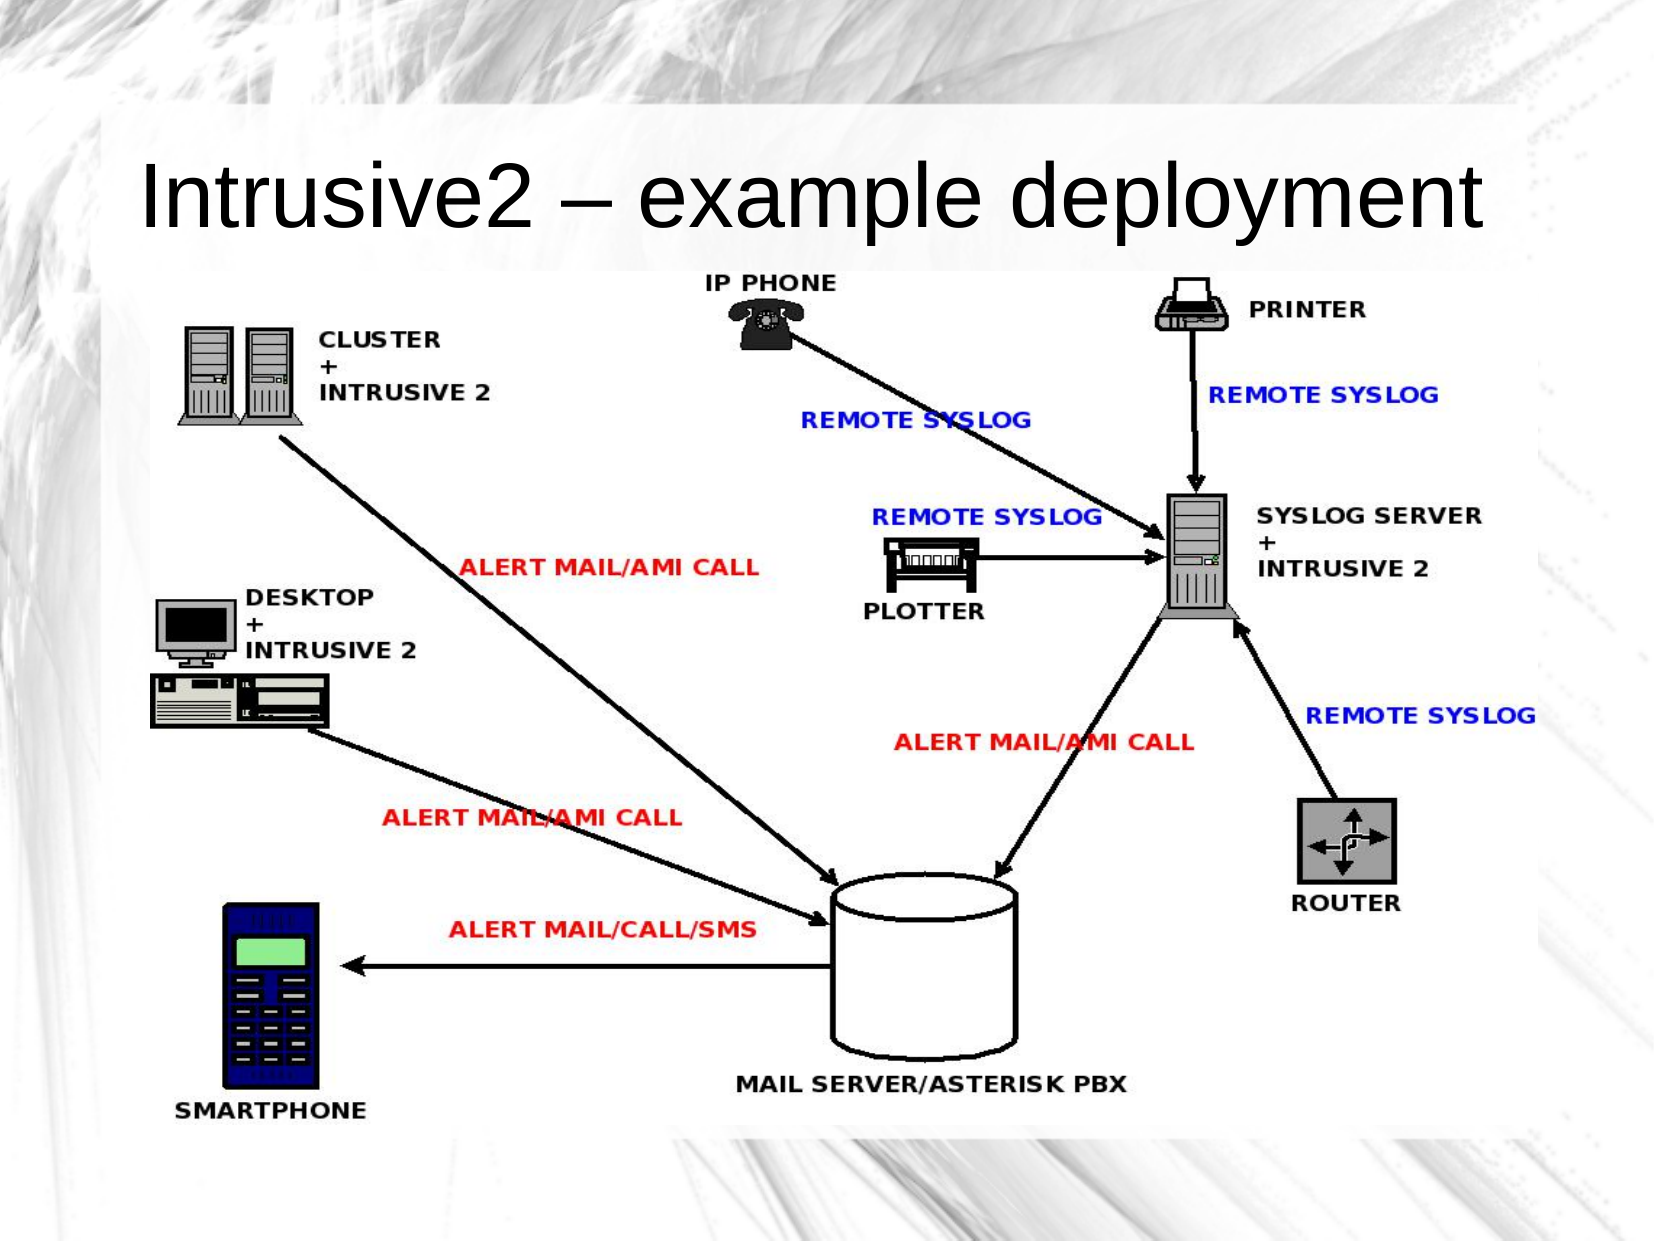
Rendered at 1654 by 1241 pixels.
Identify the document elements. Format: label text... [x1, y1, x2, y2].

title Intrusive2 – example deployment [118, 112, 1506, 281]
picture [0, 0, 1654, 1241]
